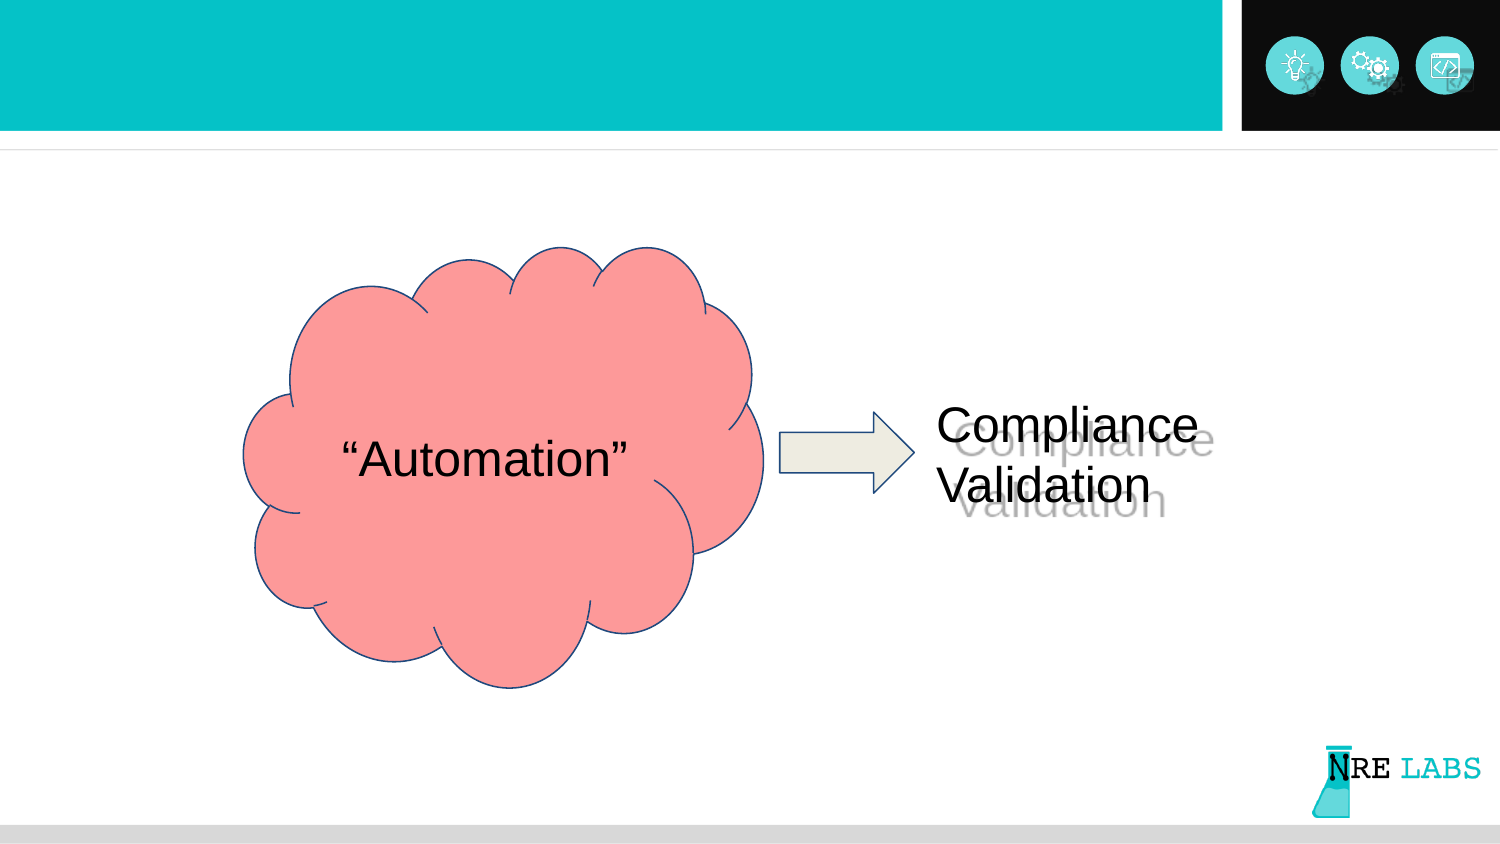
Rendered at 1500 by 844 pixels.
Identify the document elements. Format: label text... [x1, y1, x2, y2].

text_box [779, 412, 915, 494]
title Compliance Validation [920, 363, 1257, 542]
picture [1347, 42, 1393, 88]
picture [1312, 735, 1500, 818]
text_box “Automation” [243, 247, 764, 689]
picture [1425, 45, 1465, 86]
picture [1272, 42, 1318, 88]
